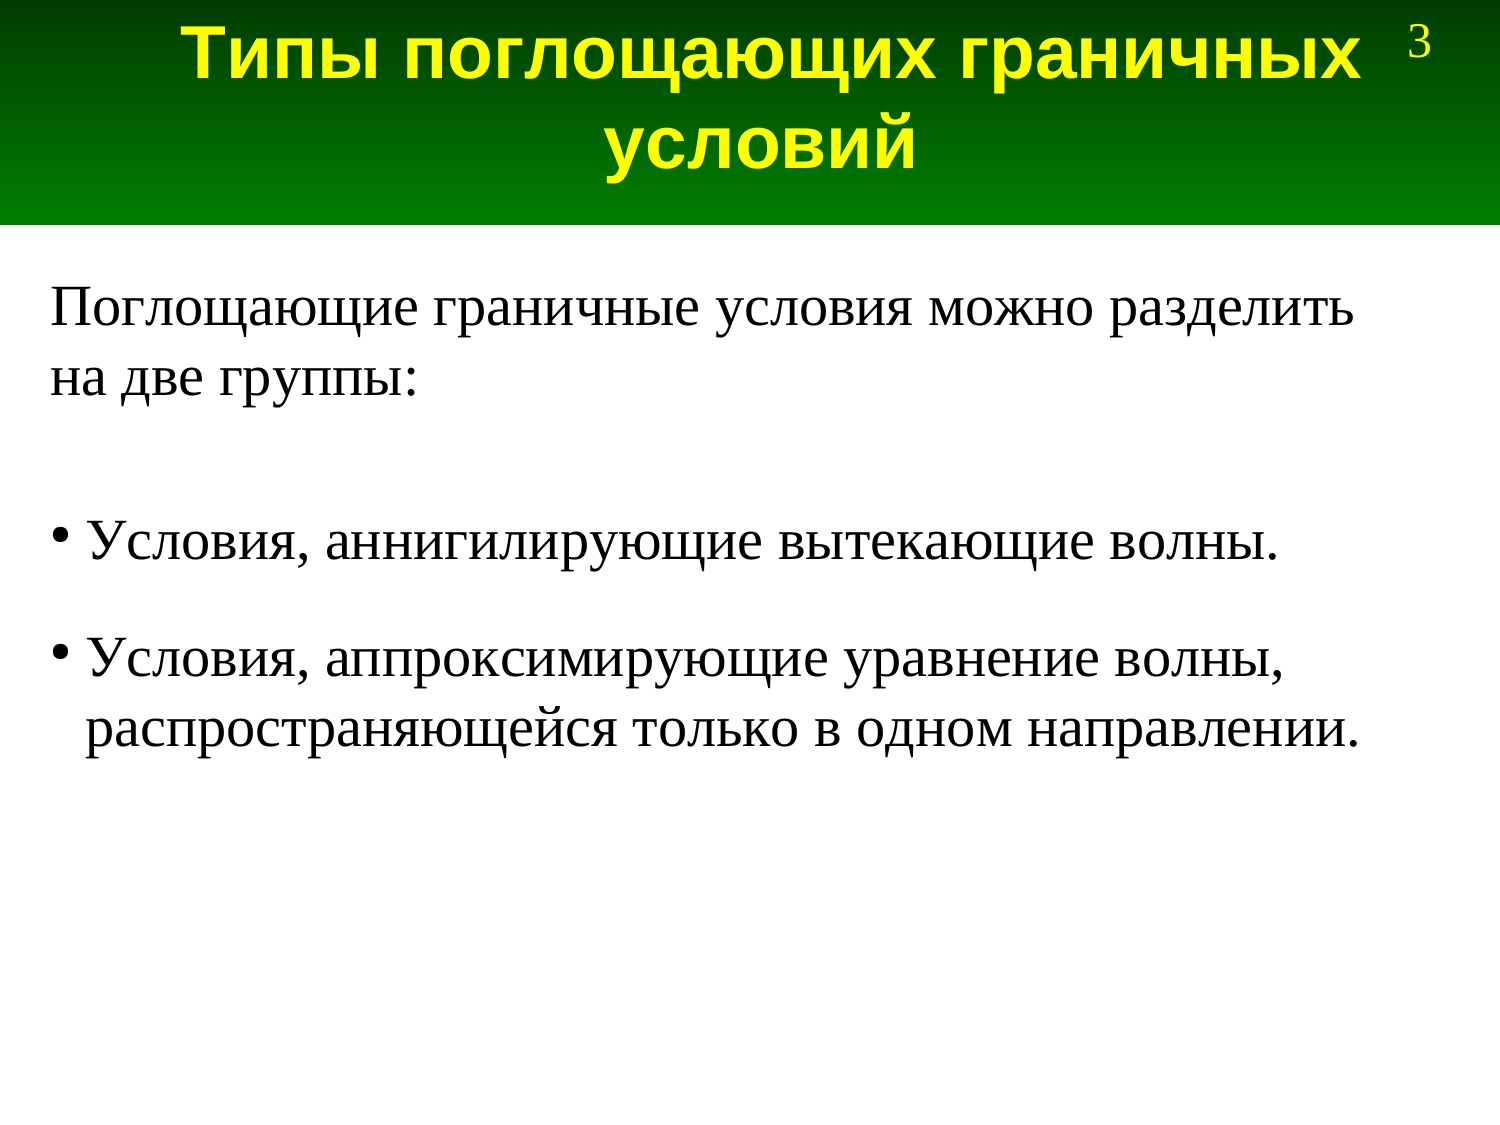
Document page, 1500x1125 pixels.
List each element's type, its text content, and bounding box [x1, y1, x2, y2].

text_box Поглощающие граничные условия можно разделить на две группы: Условия, аннигилирующие вытекающие волны. Условия, аппроксимирующие уравнение волны, распространяющейся только в одном направлении. [35, 259, 1441, 766]
title Типы поглощающих граничных условий [123, 0, 1399, 192]
